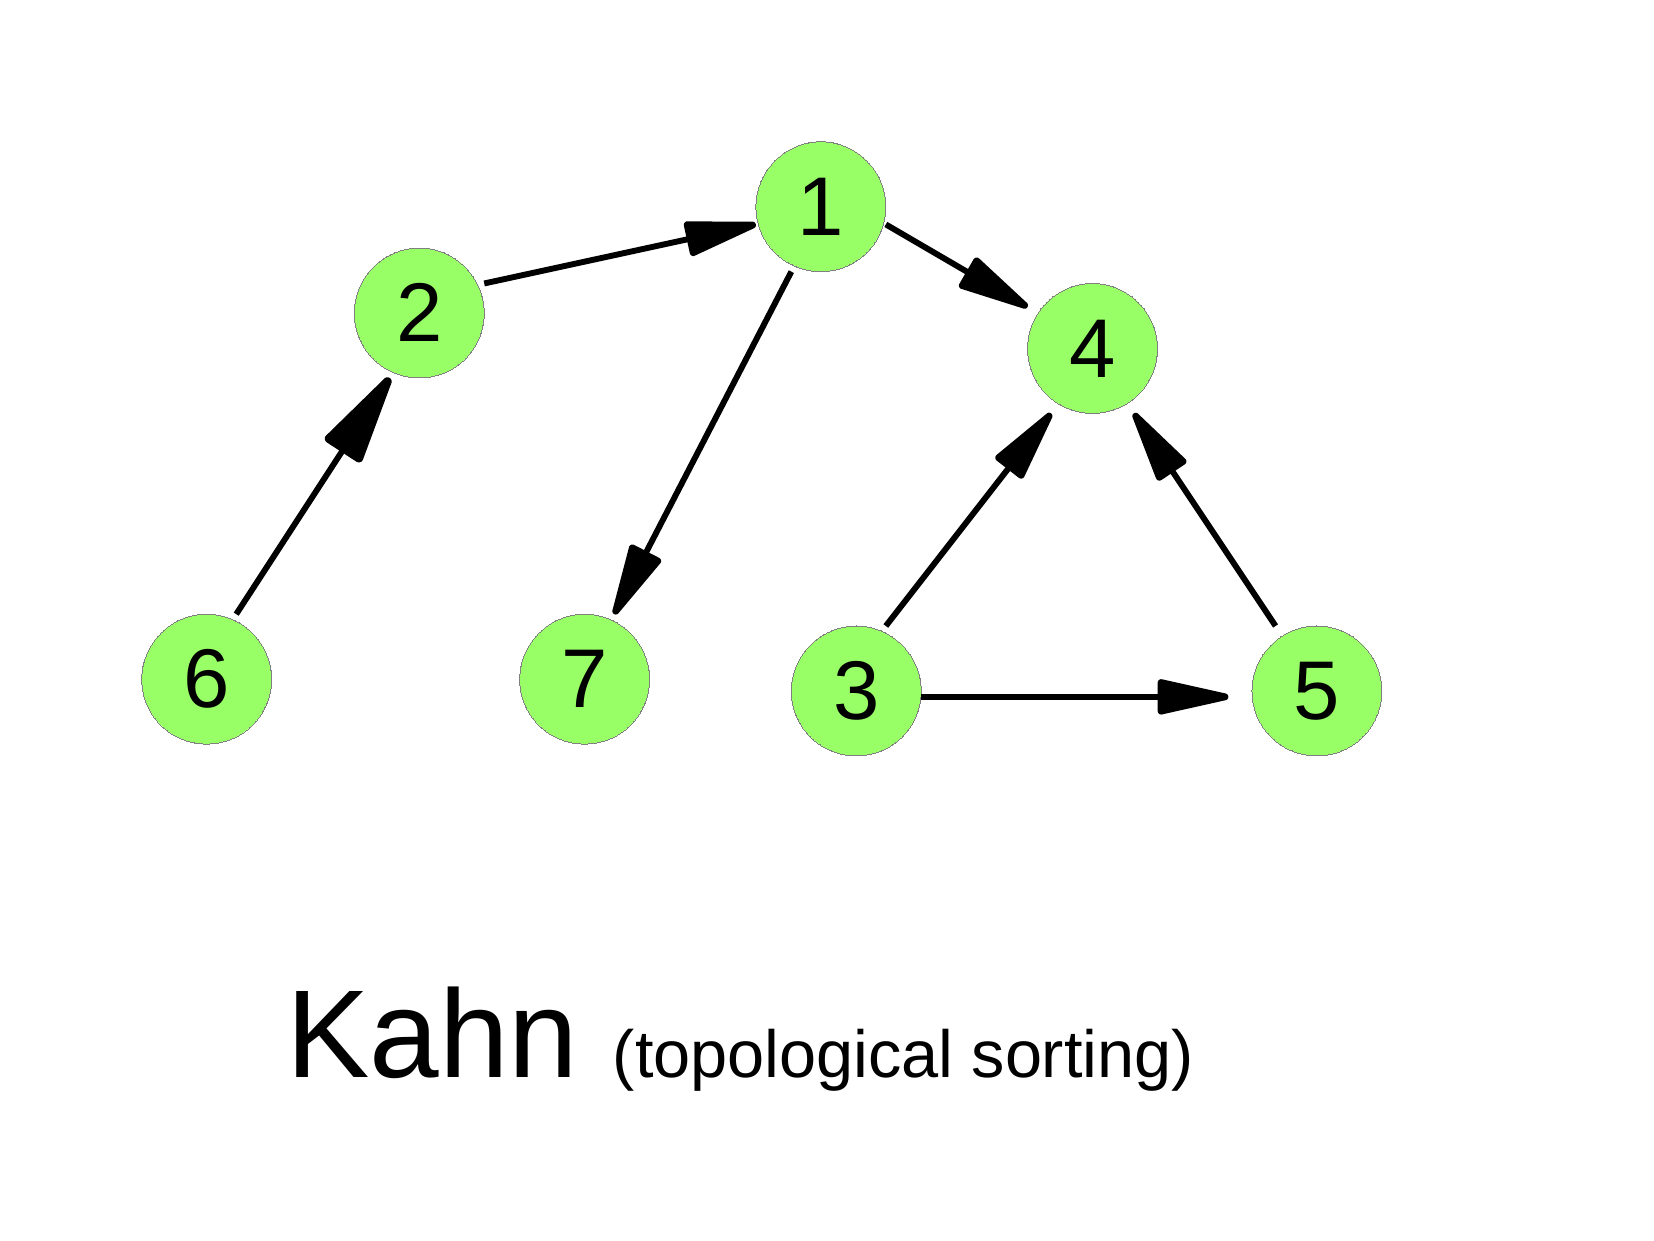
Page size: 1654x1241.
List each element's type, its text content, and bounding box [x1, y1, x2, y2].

text_box 1 [755, 141, 886, 272]
text_box 2 [354, 248, 485, 378]
text_box 3 [791, 625, 922, 756]
text_box 7 [519, 614, 650, 745]
text_box 5 [1251, 625, 1382, 756]
text_box 6 [141, 614, 272, 745]
text_box Kahn (topological sorting) [271, 956, 1418, 1186]
text_box 4 [1027, 283, 1158, 414]
